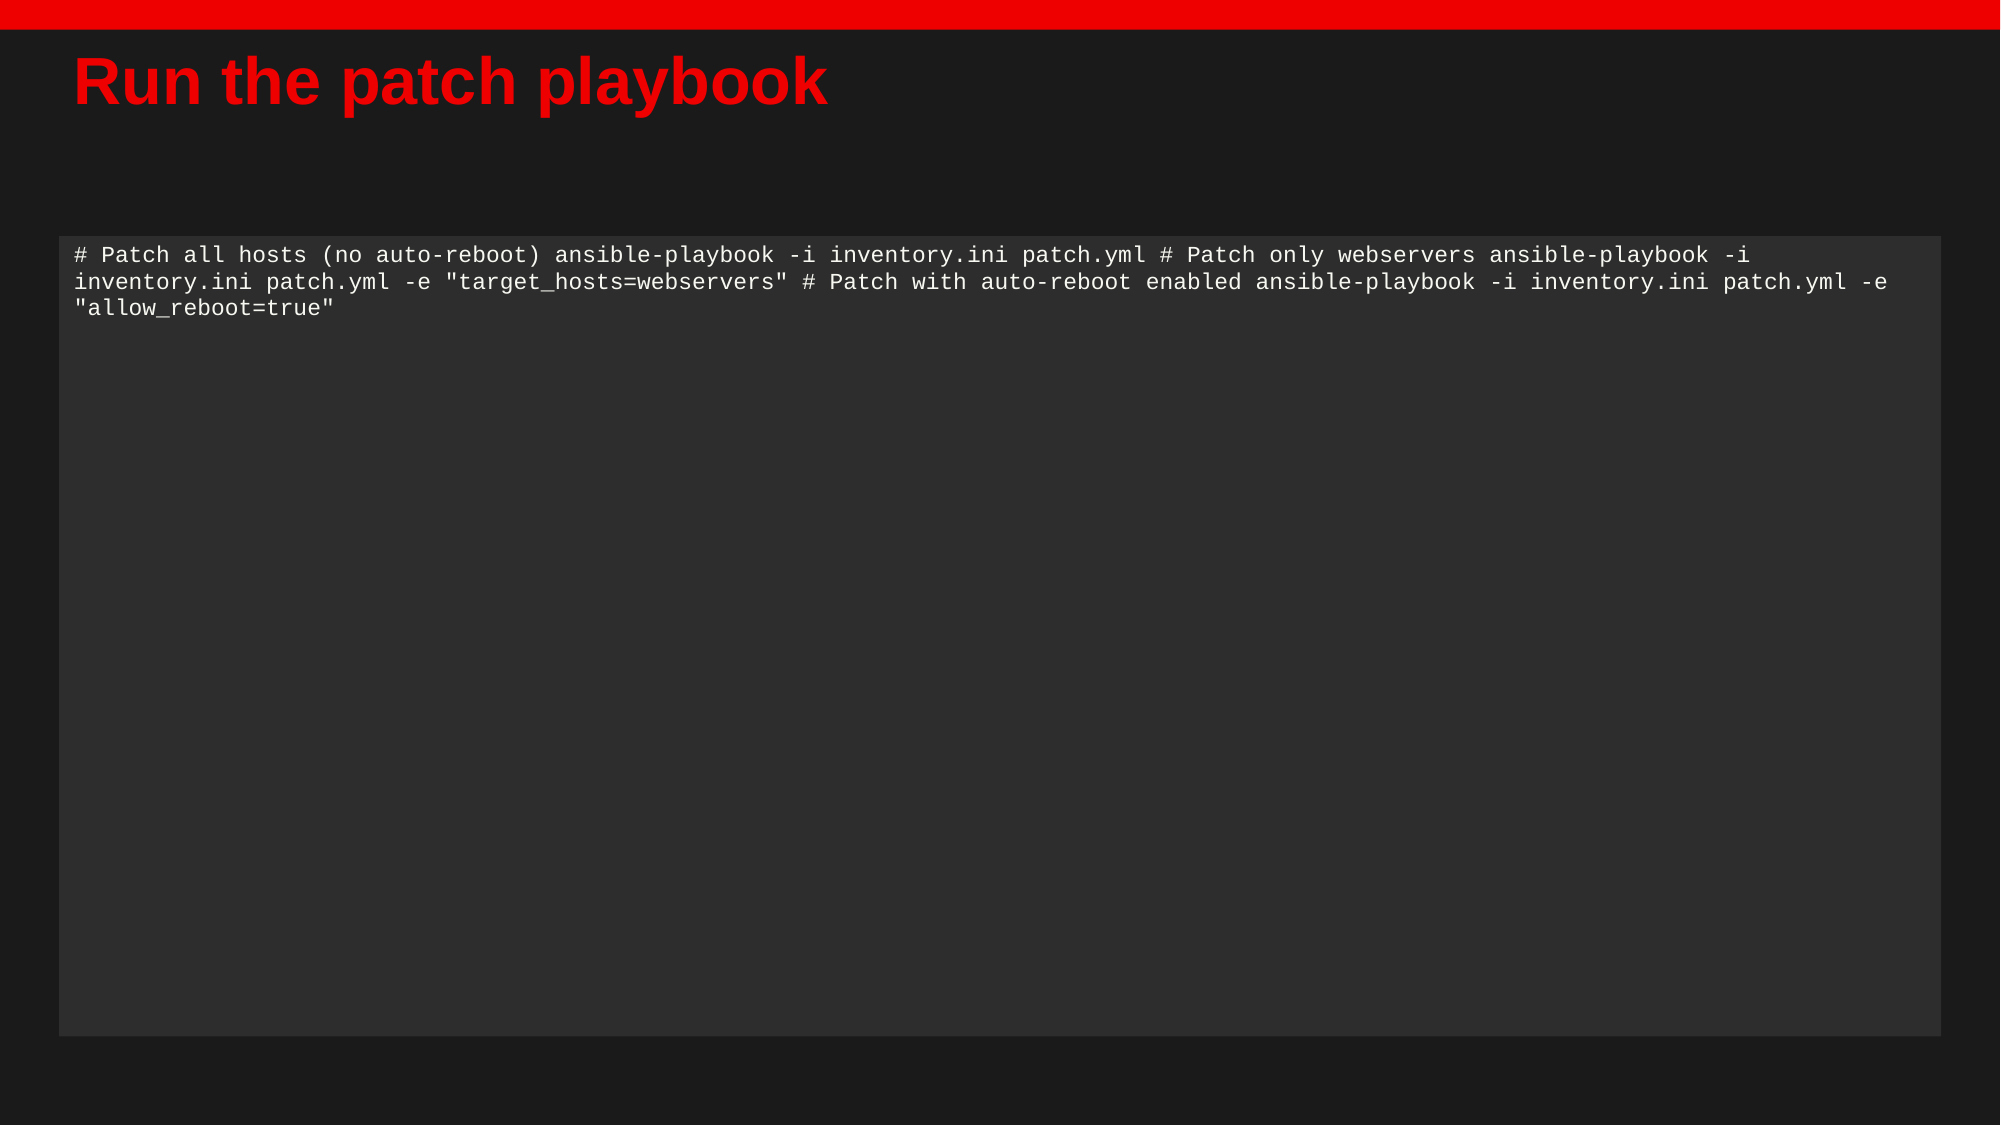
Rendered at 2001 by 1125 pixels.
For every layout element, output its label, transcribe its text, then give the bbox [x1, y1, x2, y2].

text_box # Patch all hosts (no auto-reboot) ansible-playbook -i inventory.ini patch.yml # Patch only webservers ansible-playbook -i inventory.ini patch.yml -e "target_hosts=webservers" # Patch with auto-reboot enabled ansible-playbook -i inventory.ini patch.yml -e "allow_reboot=true" [59, 236, 1942, 1037]
text_box [0, 0, 2001, 30]
text_box Run the patch playbook [59, 36, 1942, 208]
